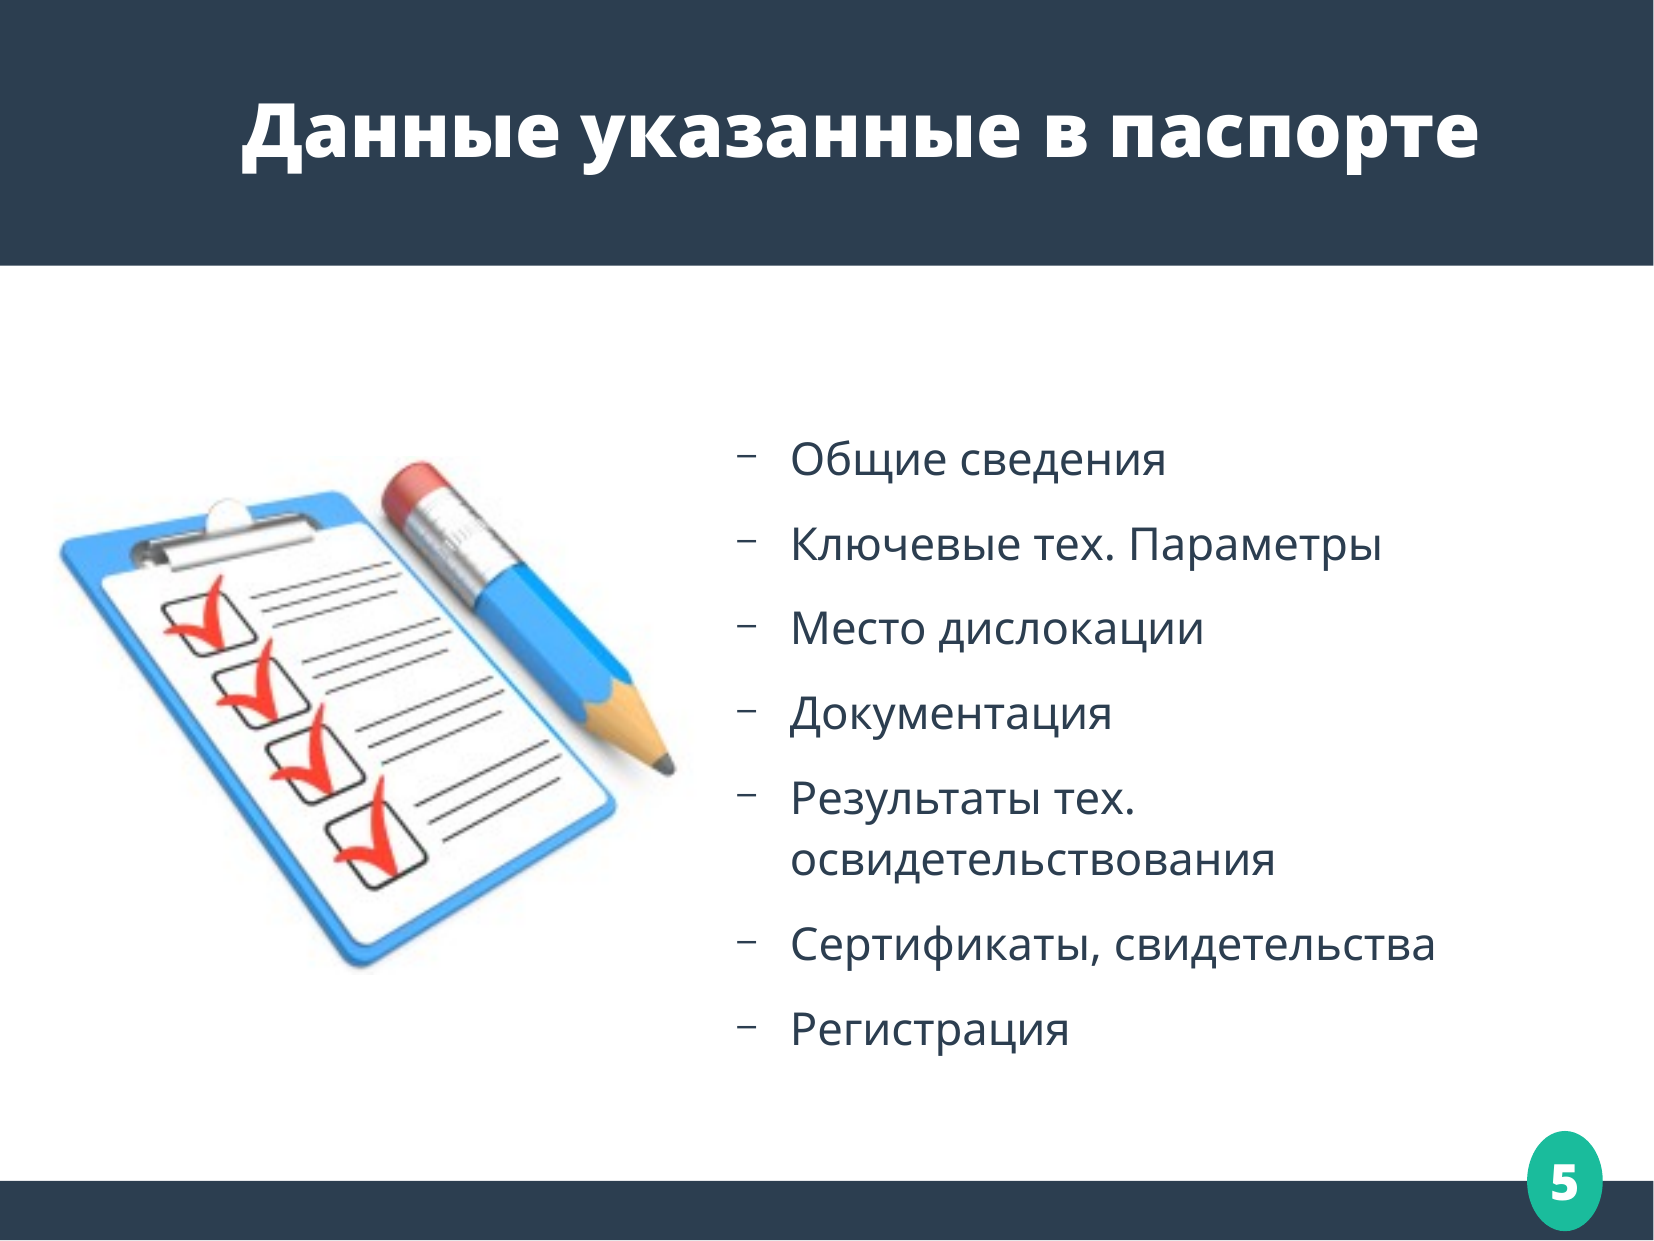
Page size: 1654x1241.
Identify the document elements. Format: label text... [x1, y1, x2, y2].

picture [0, 456, 649, 975]
title Данные указанные в паспорте [58, 49, 1595, 207]
list Общие сведения Ключевые тех. Параметры Место дислокации Документация Результаты тех. освидетельствования Сертификаты, свидетельства Регистрация [649, 324, 1595, 1063]
